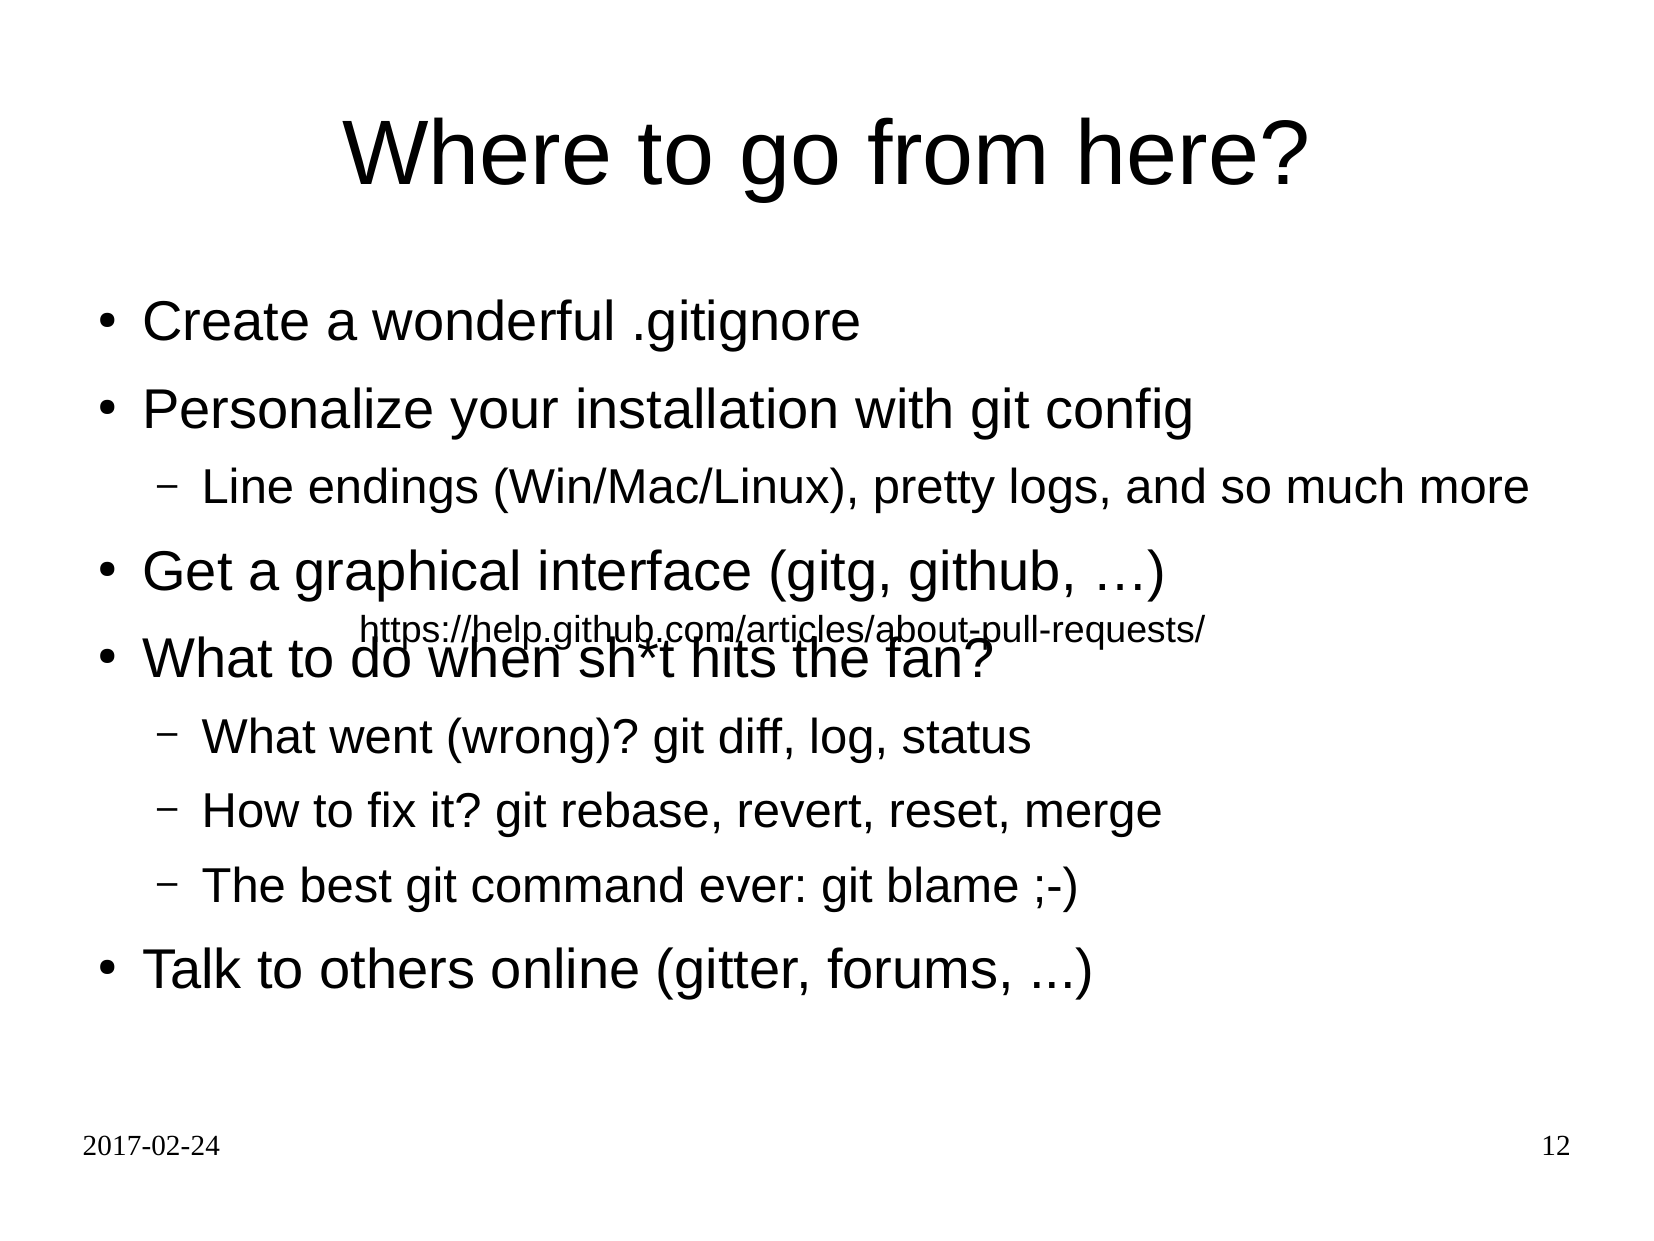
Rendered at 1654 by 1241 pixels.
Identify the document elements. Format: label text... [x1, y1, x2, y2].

list Create a wonderful .gitignore Personalize your installation with git config Line endings (Win/Mac/Linux), pretty logs, and so much more Get a graphical interface (gitg, github, …) What to do when sh*t hits the fan? What went (wrong)? git diff, log, status How to fix it? git rebase, revert, reset, merge The best git command ever: git blame ;-) Talk to others online (gitter, forums, ...) [82, 290, 1571, 1010]
text_box https://help.github.com/articles/about-pull-requests/ [344, 600, 1221, 658]
title Where to go from here? [82, 49, 1571, 257]
